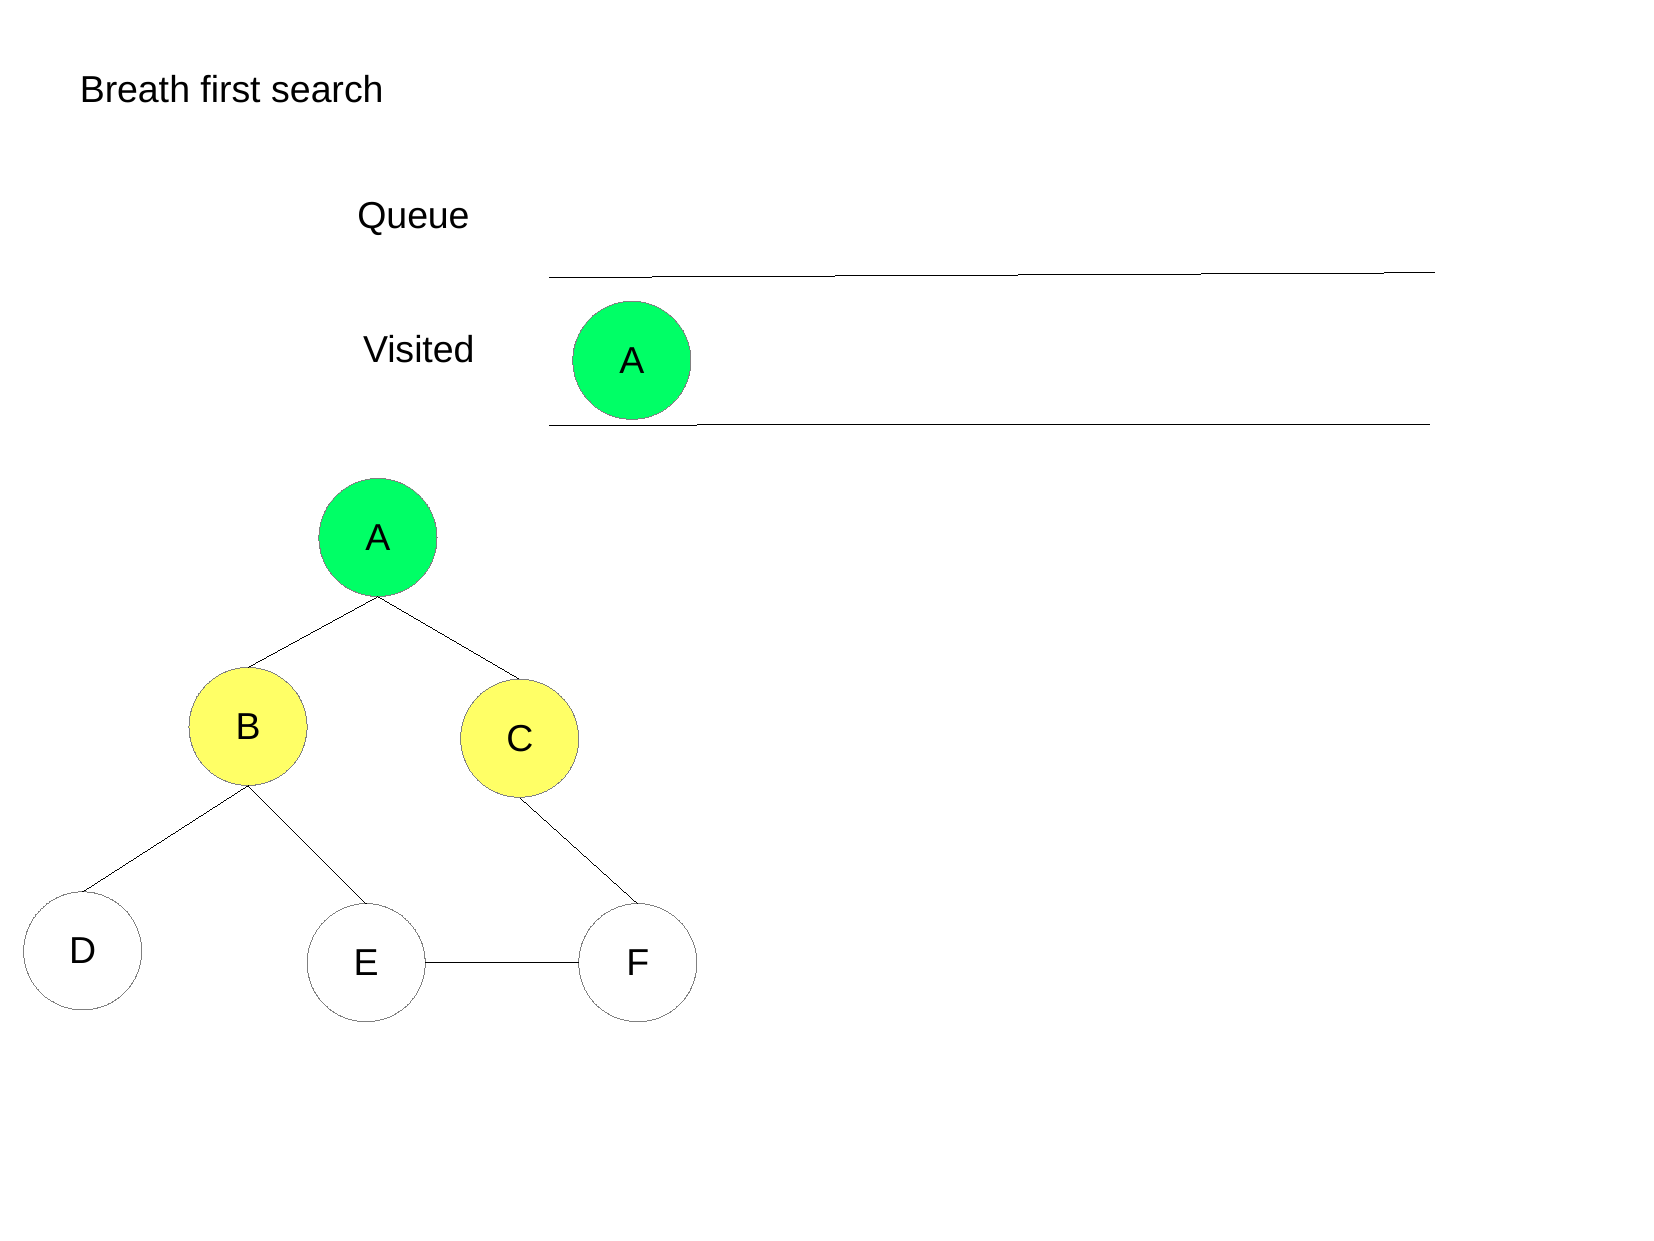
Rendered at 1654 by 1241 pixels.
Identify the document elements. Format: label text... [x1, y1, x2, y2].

text_box Queue [342, 186, 508, 249]
text_box C [460, 679, 579, 798]
text_box A [572, 301, 691, 420]
text_box A [318, 478, 438, 597]
text_box F [578, 903, 697, 1022]
text_box E [307, 903, 426, 1022]
text_box Visited [348, 321, 585, 378]
text_box B [188, 667, 308, 786]
text_box D [23, 891, 142, 1010]
text_box Breath first search [59, 54, 851, 166]
